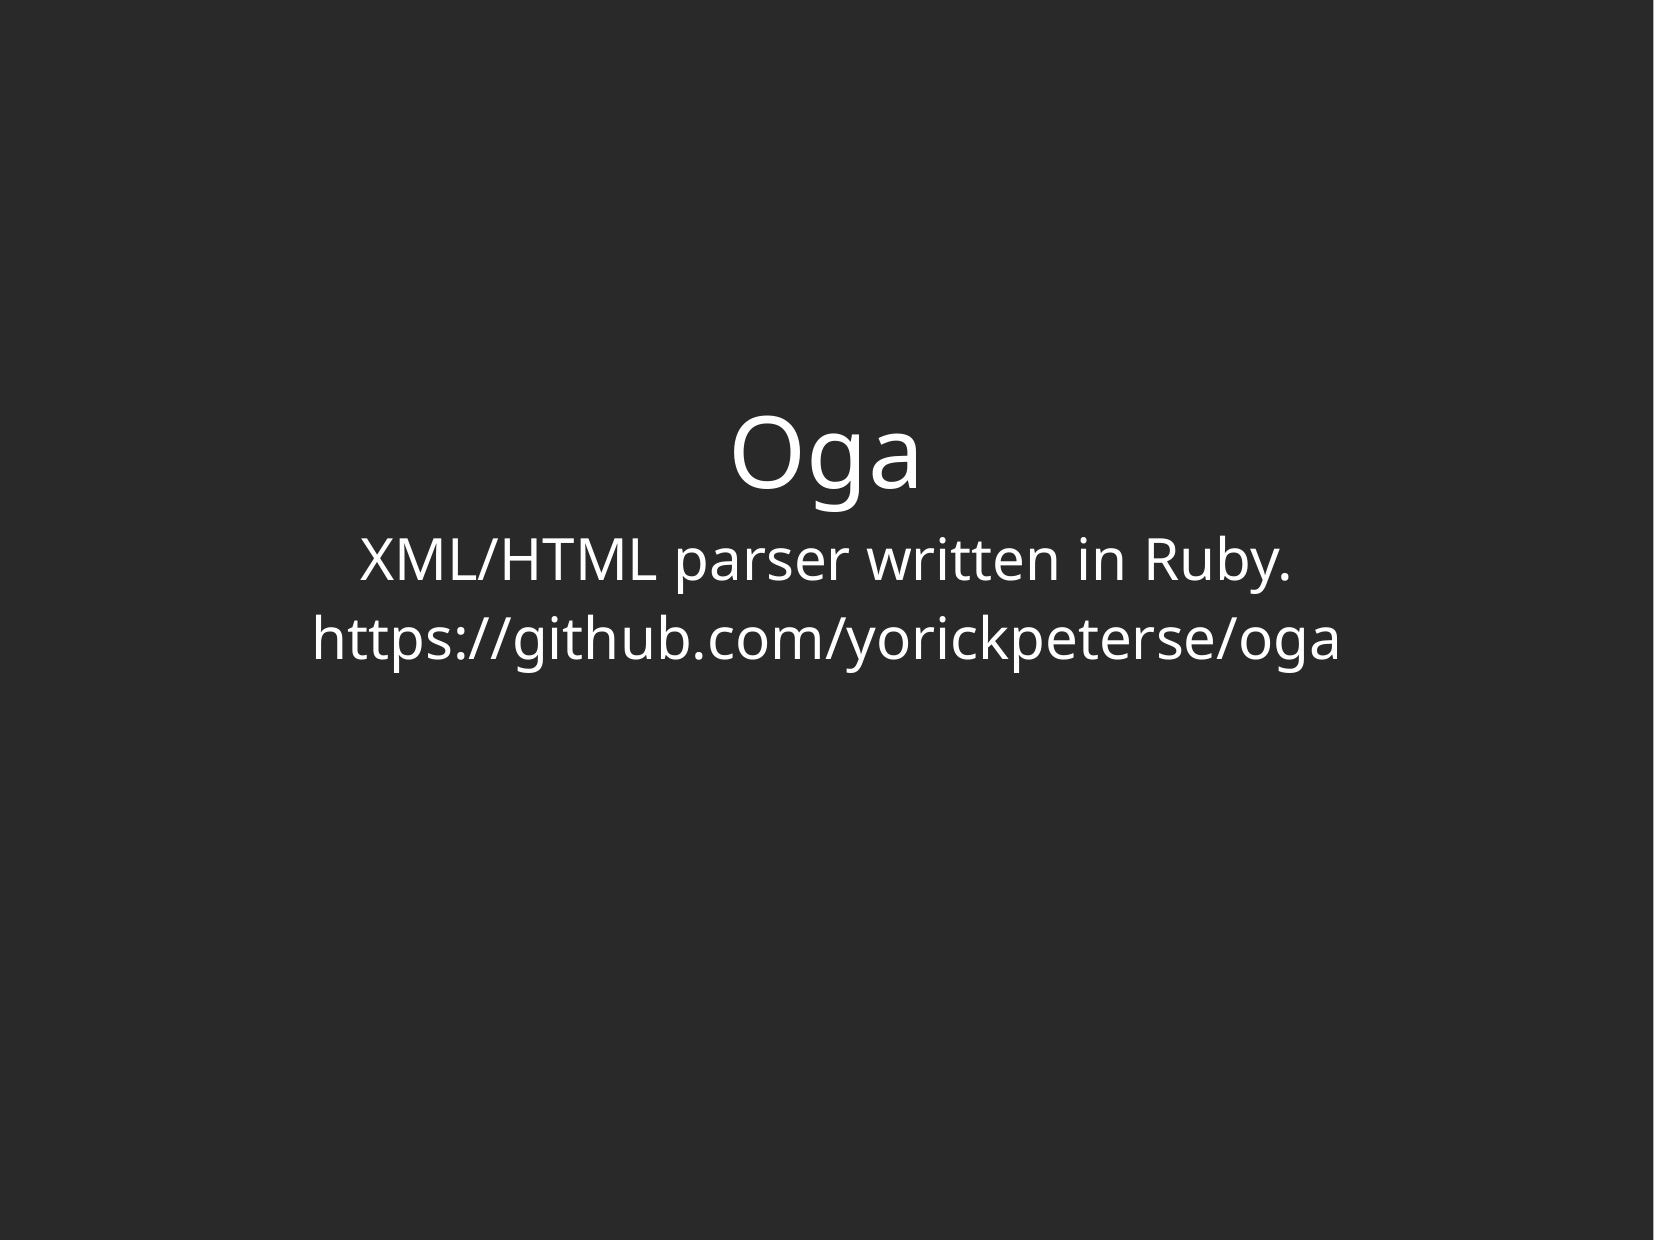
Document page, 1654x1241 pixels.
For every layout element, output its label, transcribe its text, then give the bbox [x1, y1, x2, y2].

subtitle Oga XML/HTML parser written in Ruby. https://github.com/yorickpeterse/oga [82, 49, 1571, 1010]
